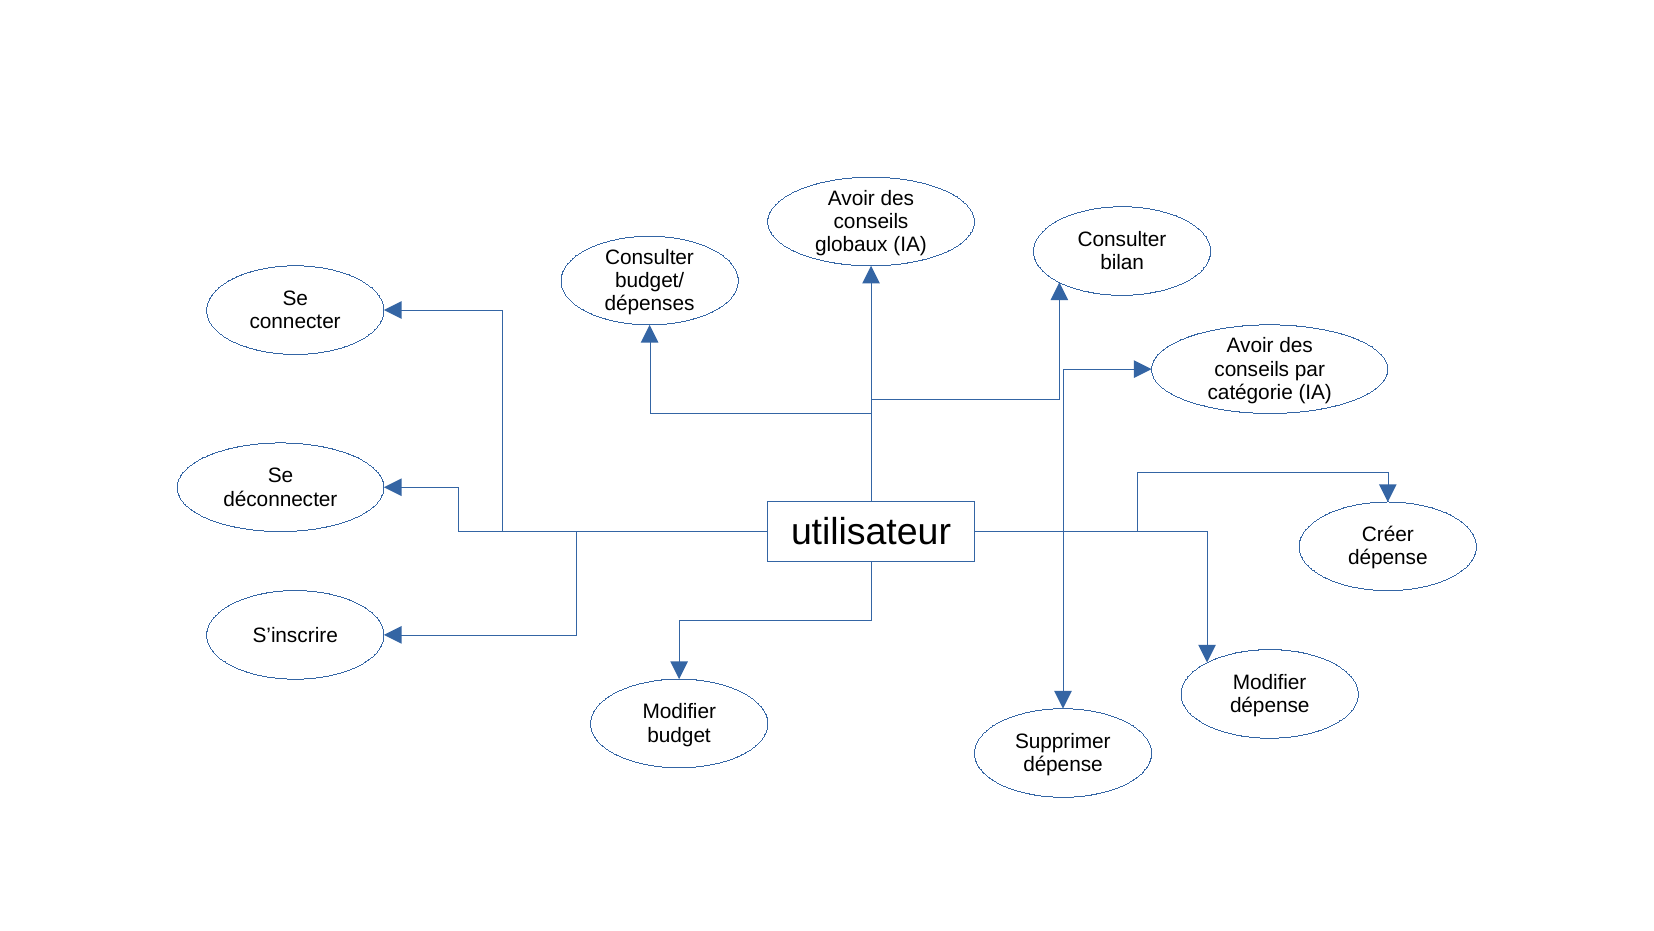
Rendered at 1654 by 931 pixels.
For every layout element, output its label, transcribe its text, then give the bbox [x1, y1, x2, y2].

text_box Se déconnecter [177, 442, 384, 532]
text_box Consulter bilan [1033, 206, 1211, 296]
text_box Modifier dépense [1181, 649, 1359, 739]
text_box Avoir des conseils par catégorie (IA) [1151, 324, 1388, 414]
text_box utilisateur [767, 501, 975, 562]
text_box Consulter budget/dépenses [561, 236, 739, 325]
text_box Modifier budget [590, 679, 768, 768]
text_box S’inscrire [206, 590, 384, 680]
text_box Supprimer dépense [974, 708, 1152, 798]
text_box Créer dépense [1299, 501, 1477, 591]
text_box Se connecter [206, 265, 384, 355]
text_box Avoir des conseils globaux (IA) [767, 177, 975, 266]
